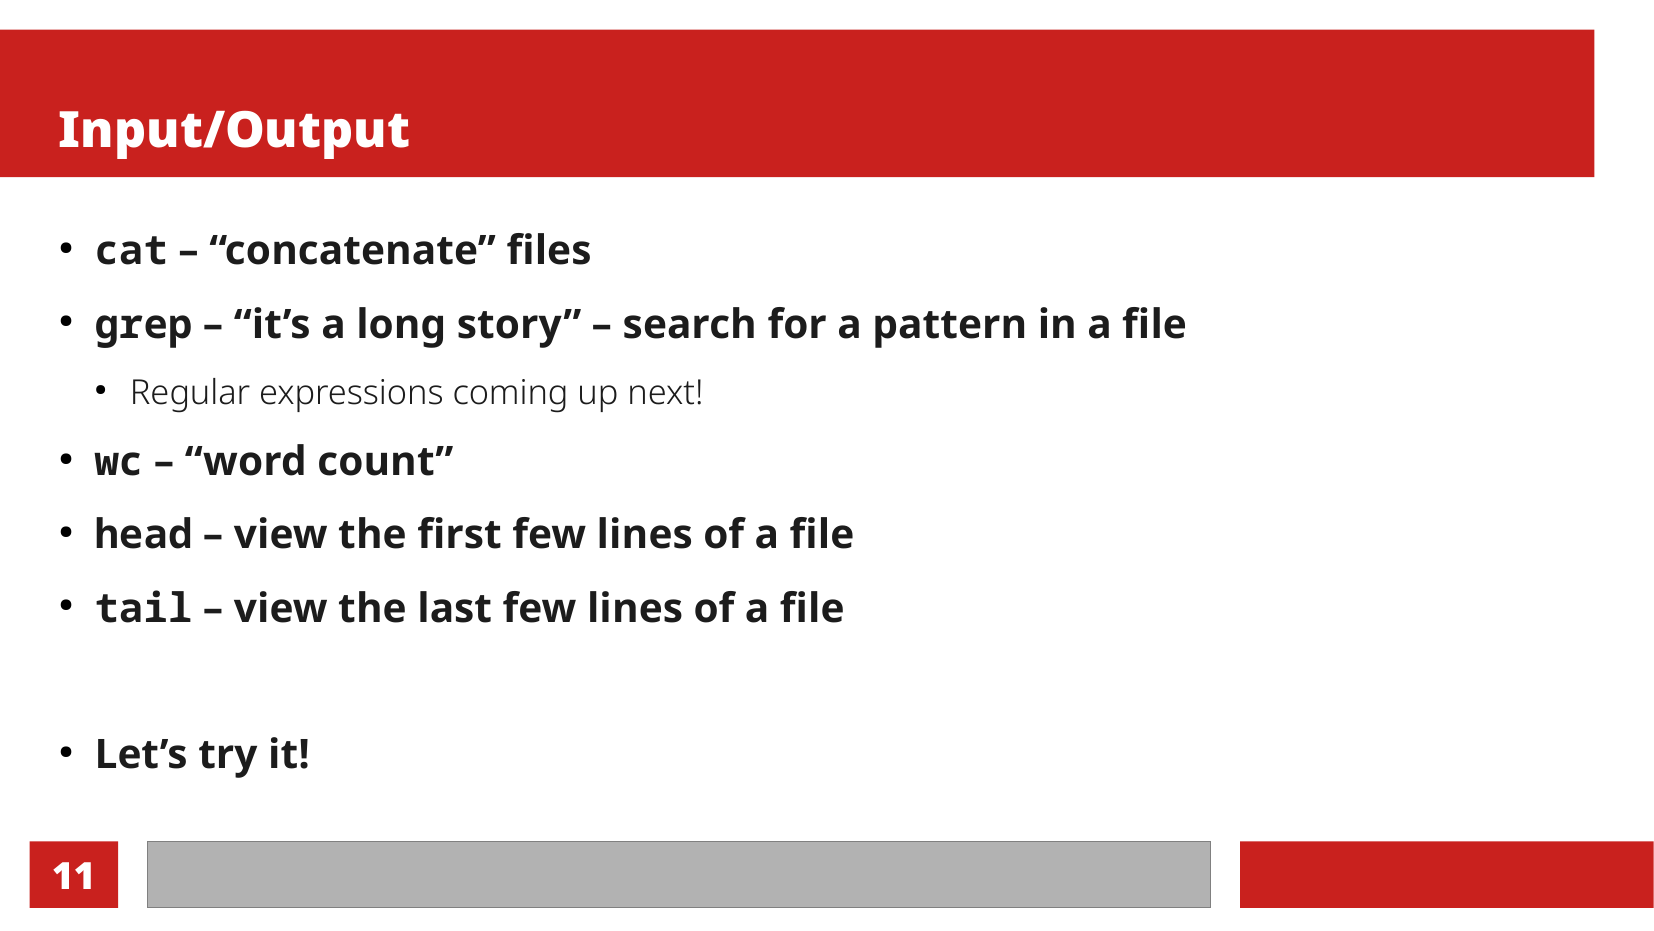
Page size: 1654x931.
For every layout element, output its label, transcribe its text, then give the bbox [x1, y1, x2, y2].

list cat – “concatenate” files grep – “it’s a long story” – search for a pattern in a file Regular expressions coming up next! wc – “word count” head – view the first few lines of a file tail – view the last few lines of a file Let’s try it! [59, 221, 1565, 798]
title Input/Output [59, 44, 1595, 163]
